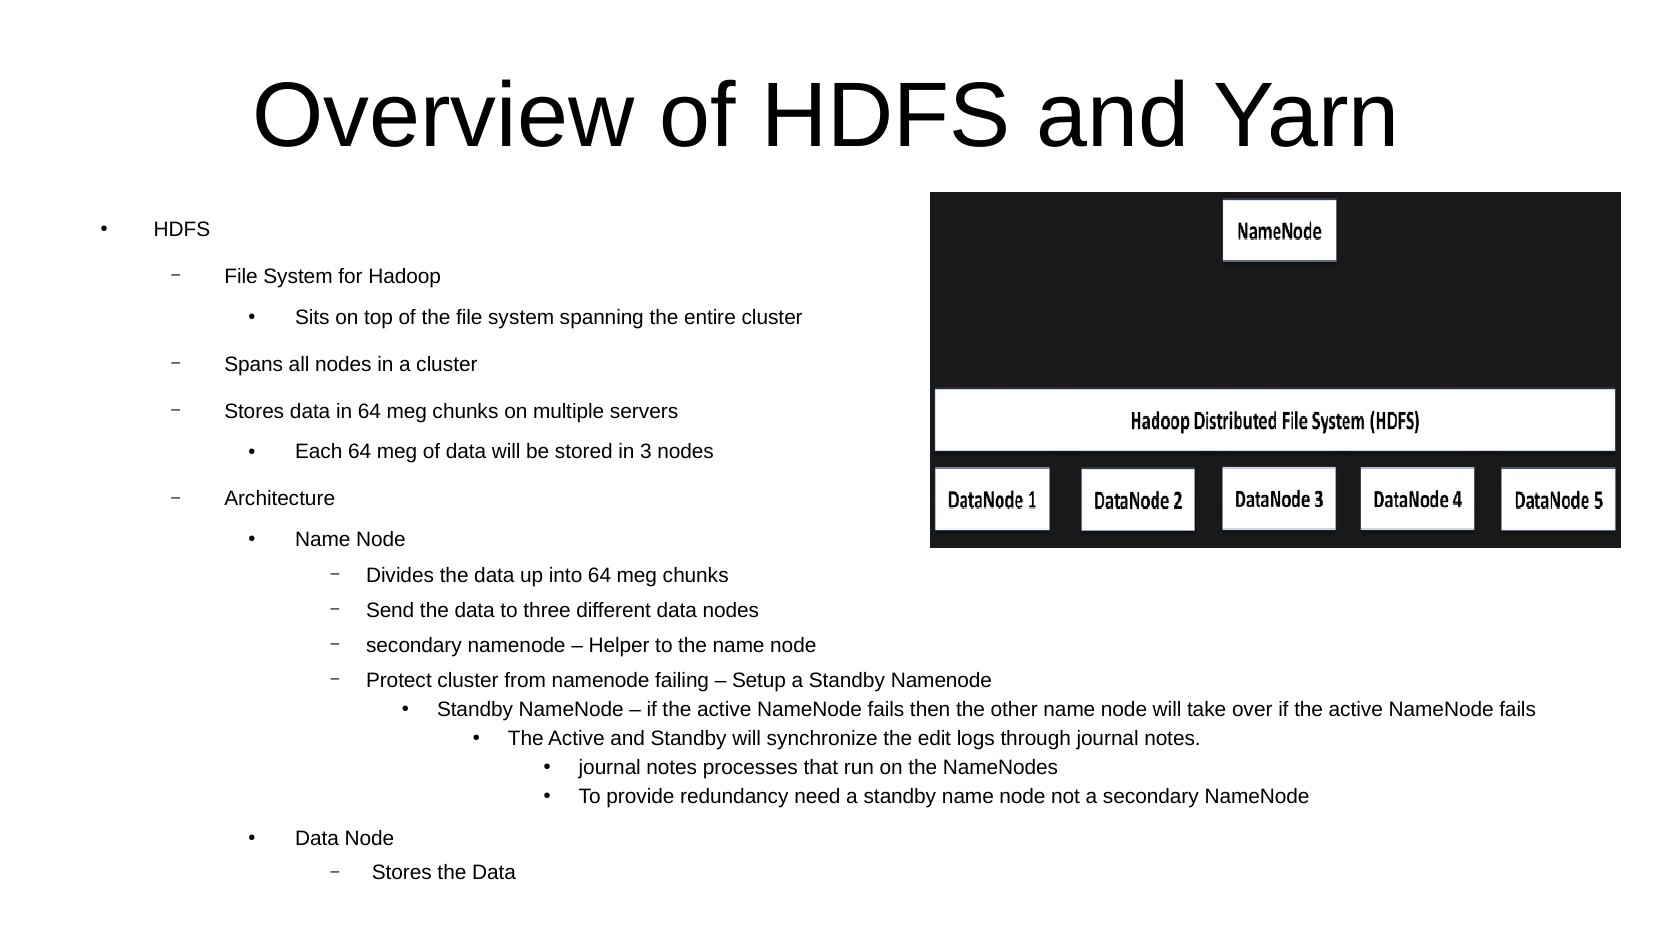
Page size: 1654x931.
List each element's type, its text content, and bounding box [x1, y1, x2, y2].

list HDFS File System for Hadoop Sits on top of the file system spanning the entire cluster Spans all nodes in a cluster Stores data in 64 meg chunks on multiple servers Each 64 meg of data will be stored in 3 nodes Architecture Name Node Divides the data up into 64 meg chunks Send the data to three different data nodes secondary namenode – Helper to the name node Protect cluster from namenode failing – Setup a Standby Namenode Standby NameNode – if the active NameNode fails then the other name node will take over if the active NameNode fails The Active and Standby will synchronize the edit logs through journal notes. journal notes processes that run on the NameNodes To provide redundancy need a standby name node not a secondary NameNode Data Node Stores the Data [82, 217, 1651, 916]
title Overview of HDFS and Yarn [82, 37, 1571, 193]
picture [930, 192, 1621, 548]
